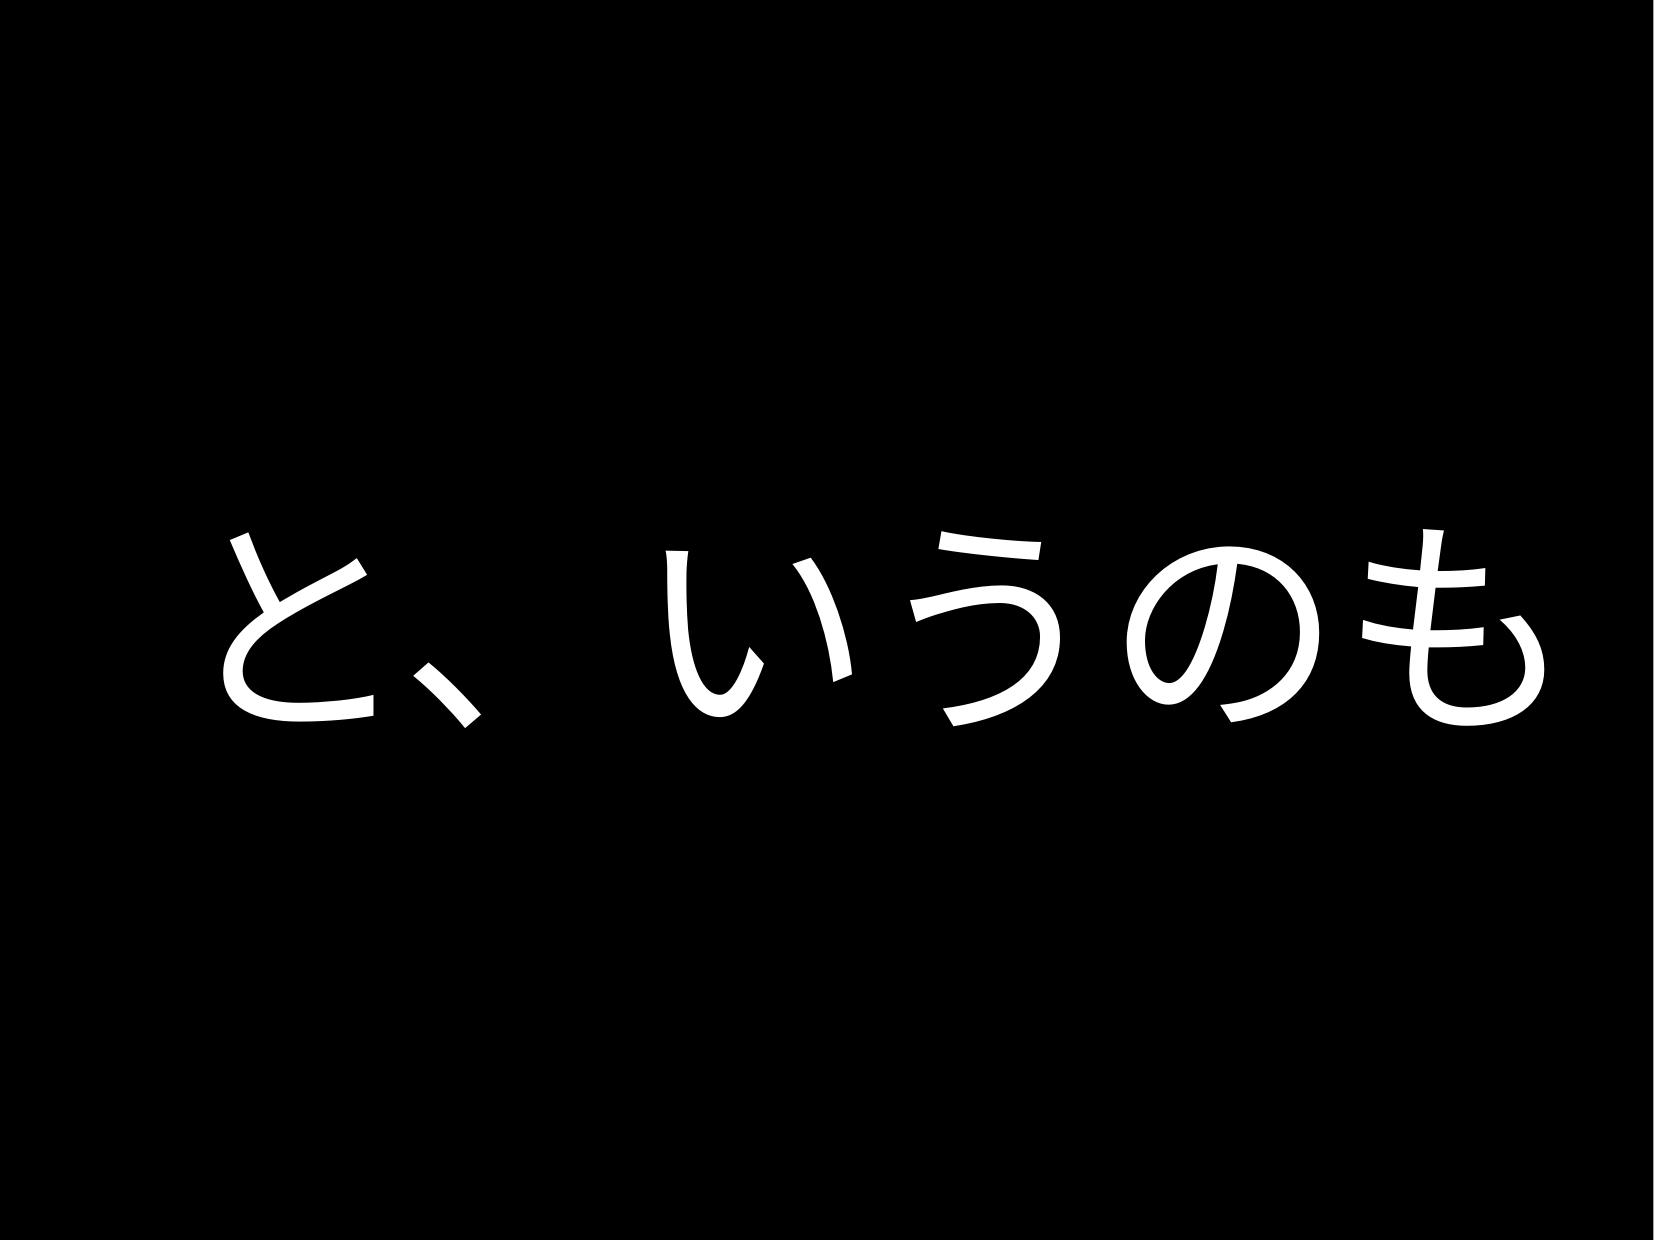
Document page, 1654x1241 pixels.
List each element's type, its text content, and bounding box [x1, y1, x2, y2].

list と、いうのも [6, 0, 1644, 1226]
